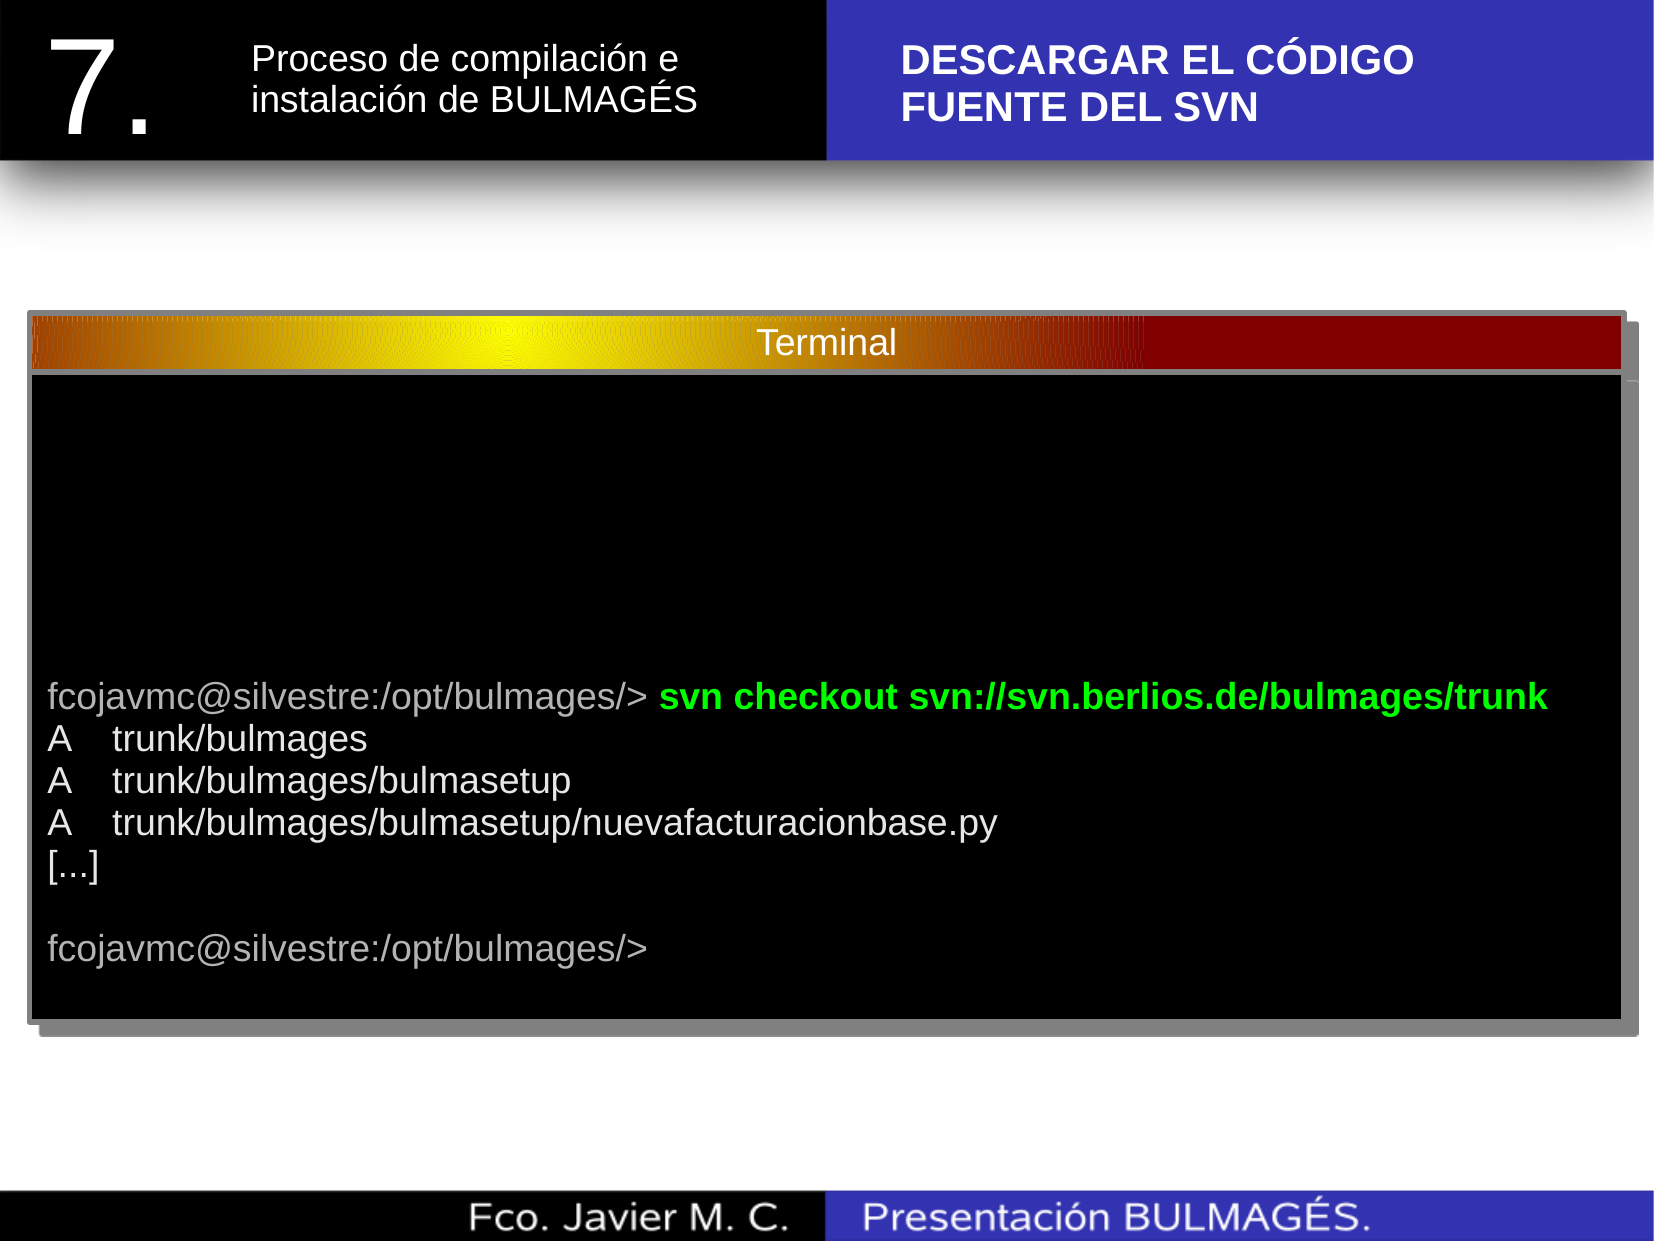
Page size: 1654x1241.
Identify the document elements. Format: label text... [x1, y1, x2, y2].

text_box DESCARGAR EL CÓDIGO FUENTE DEL SVN [885, 29, 1595, 138]
text_box <número>. [29, 2, 237, 325]
picture [0, 0, 1654, 1241]
text_box fcojavmc@silvestre:/opt/bulmages/> svn checkout svn://svn.berlios.de/bulmages/trunk A trunk/bulmages A trunk/bulmages/bulmasetup A trunk/bulmages/bulmasetup/nuevafacturacionbase.py [...] fcojavmc@silvestre:/opt/bulmages/> [29, 372, 1625, 1022]
text_box Proceso de compilación e instalación de BULMAGÉS [236, 29, 798, 171]
text_box Terminal [29, 312, 1625, 372]
